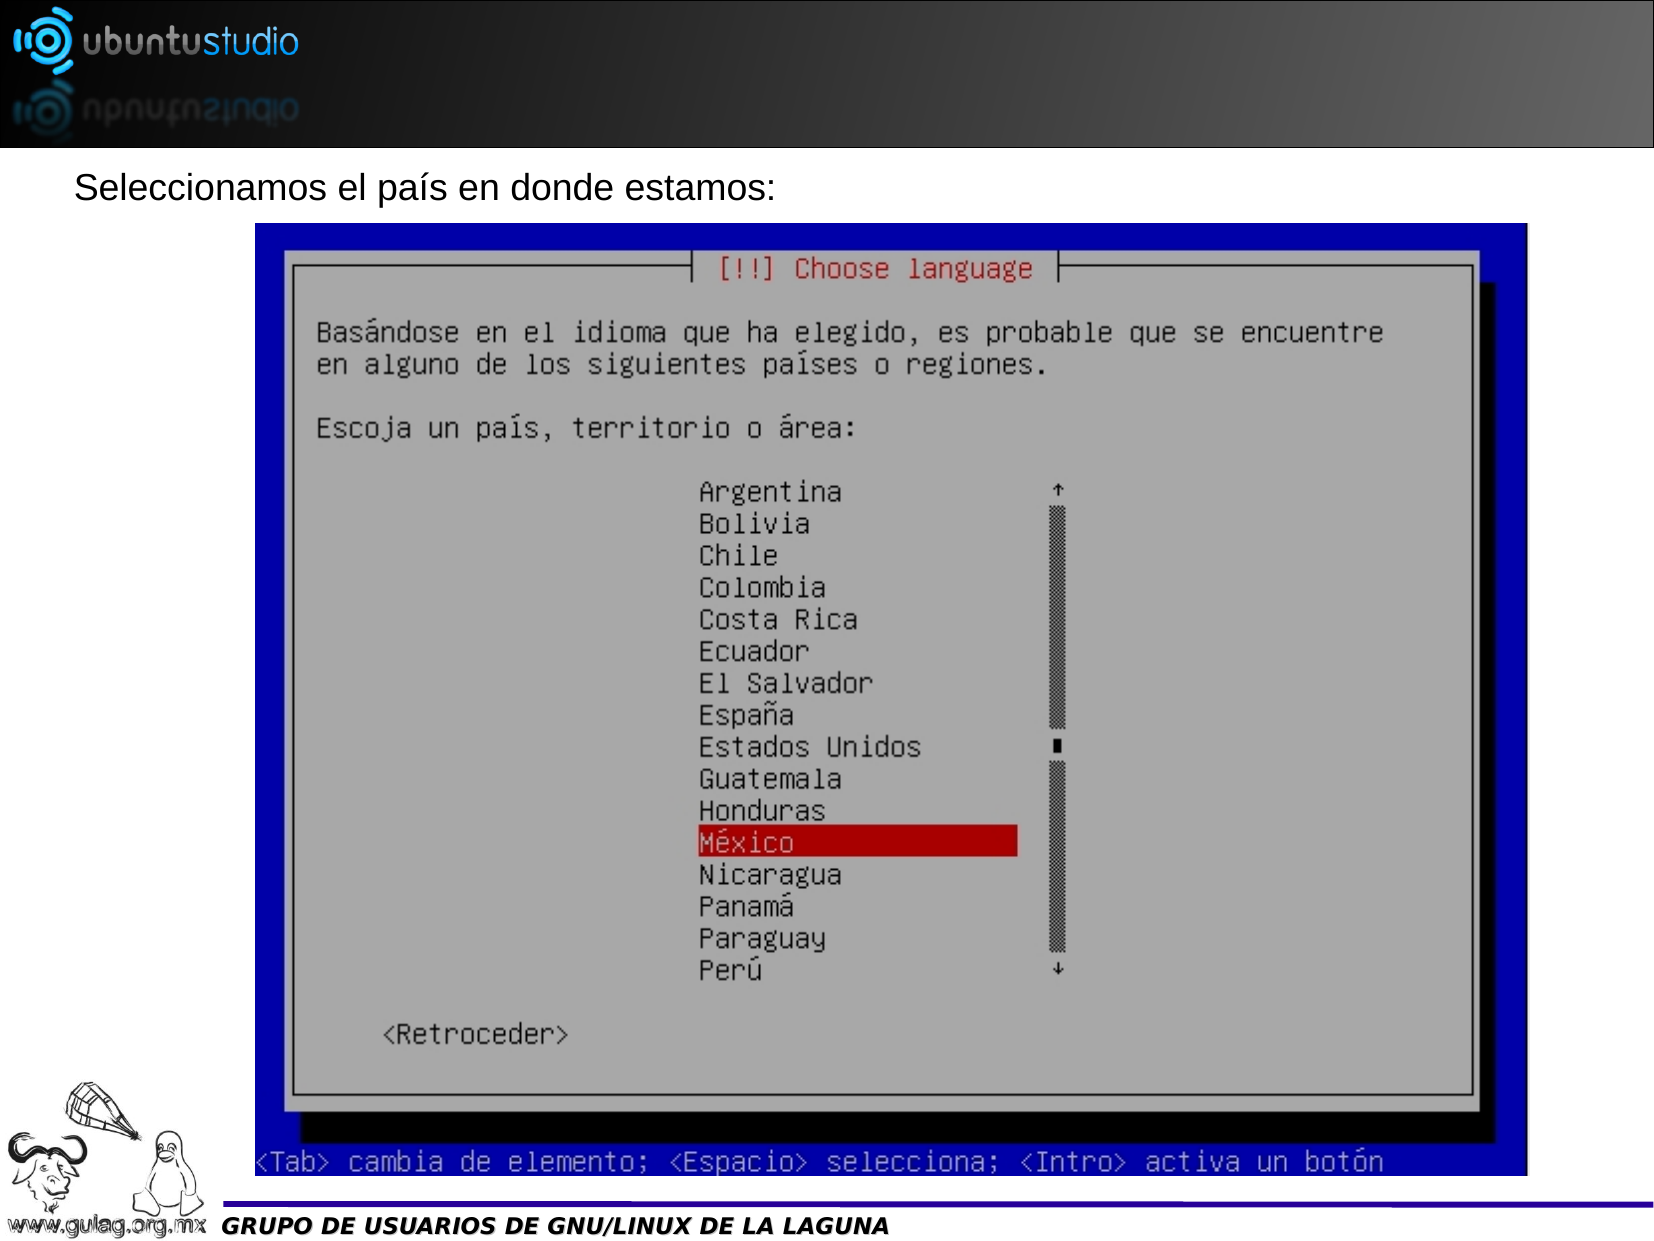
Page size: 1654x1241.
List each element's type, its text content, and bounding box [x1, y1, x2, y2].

text_box Seleccionamos el país en donde estamos: [59, 159, 1547, 278]
text_box GRUPO DE USUARIOS DE GNU/LINUX DE LA LAGUNA [207, 1205, 906, 1241]
picture [255, 223, 1530, 1176]
text_box [0, 0, 1654, 148]
picture [11, 5, 300, 148]
picture [5, 1079, 207, 1241]
